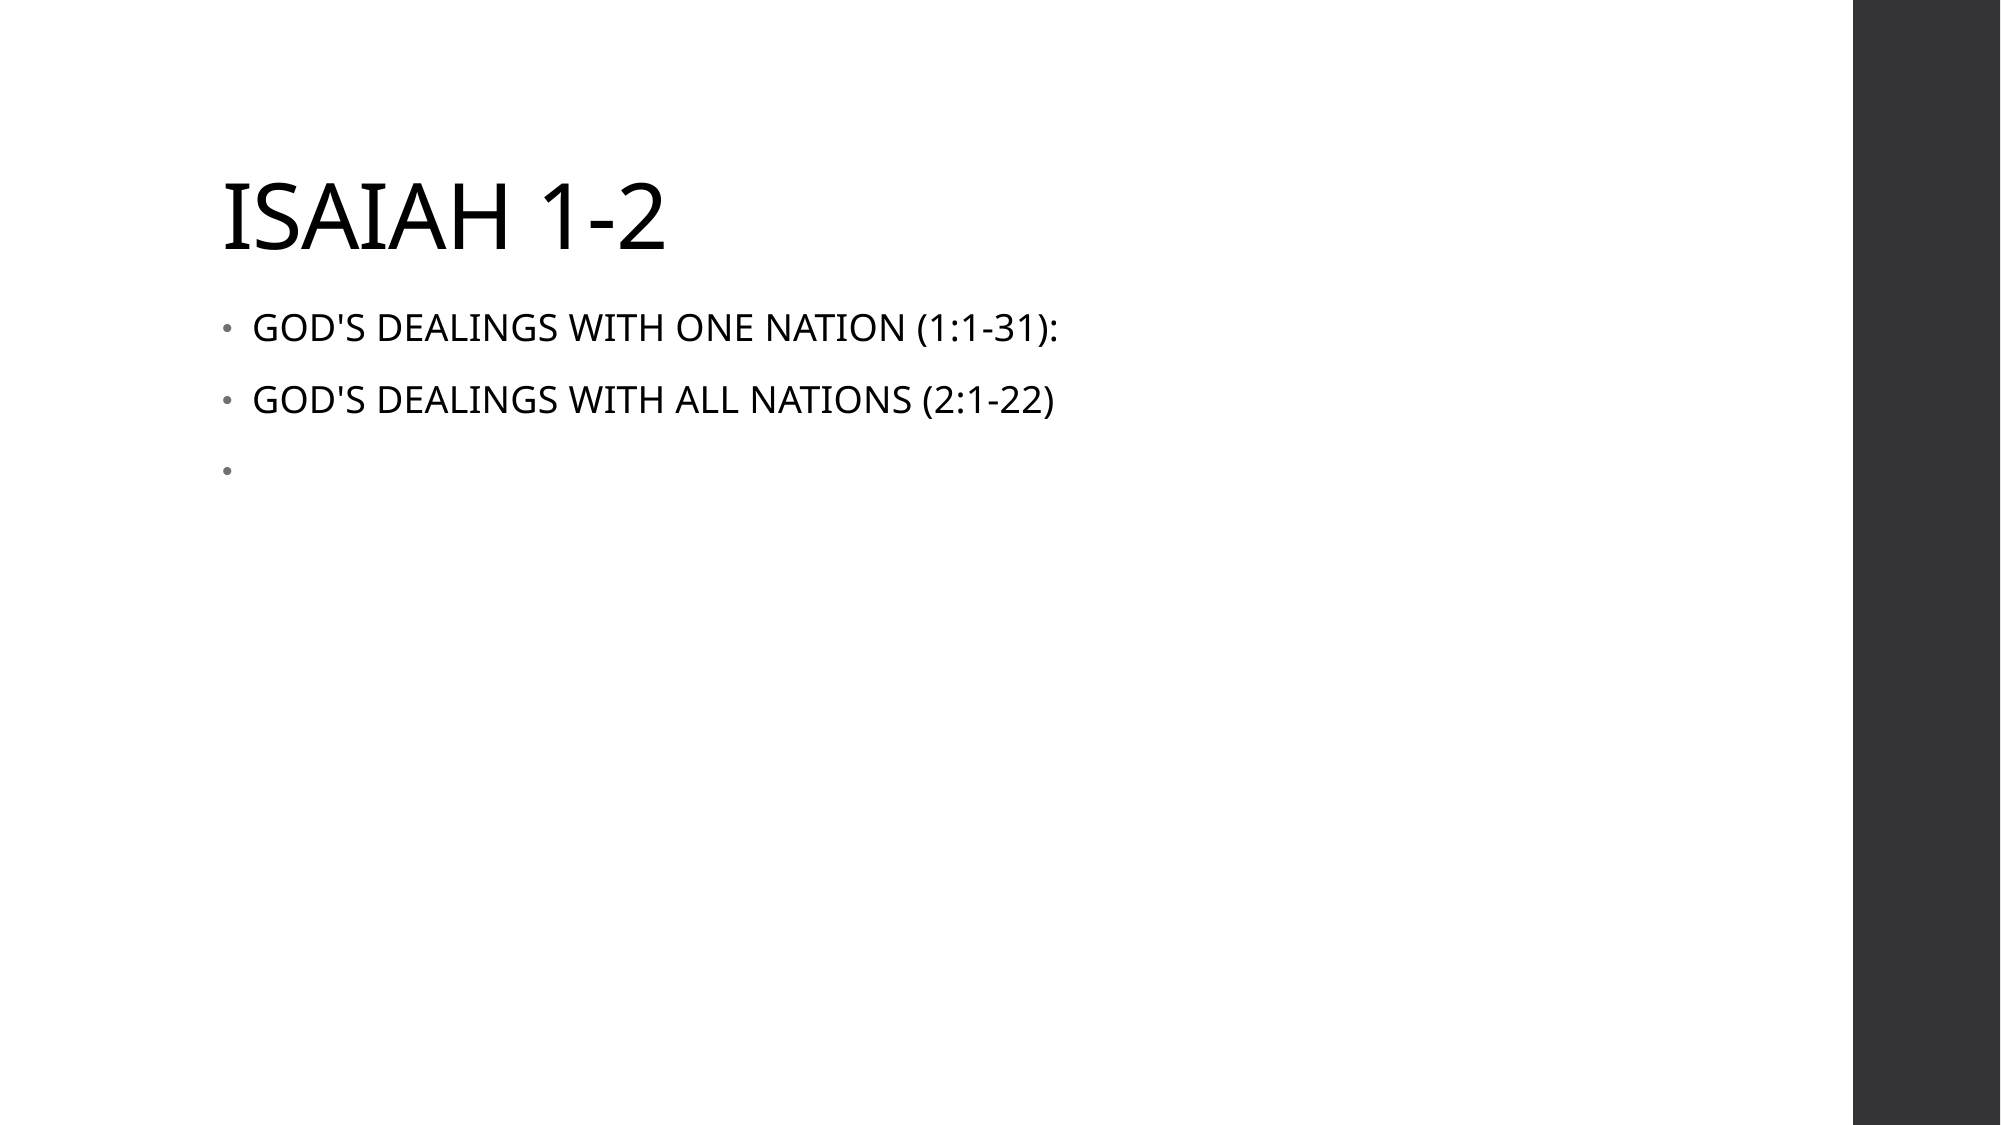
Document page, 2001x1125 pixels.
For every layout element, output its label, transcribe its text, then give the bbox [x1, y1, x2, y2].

title ISAIAH 1-2 [206, 60, 1797, 278]
list GOD'S DEALINGS WITH ONE NATION (1:1-31): GOD'S DEALINGS WITH ALL NATIONS (2:1-22) [206, 299, 1617, 1014]
